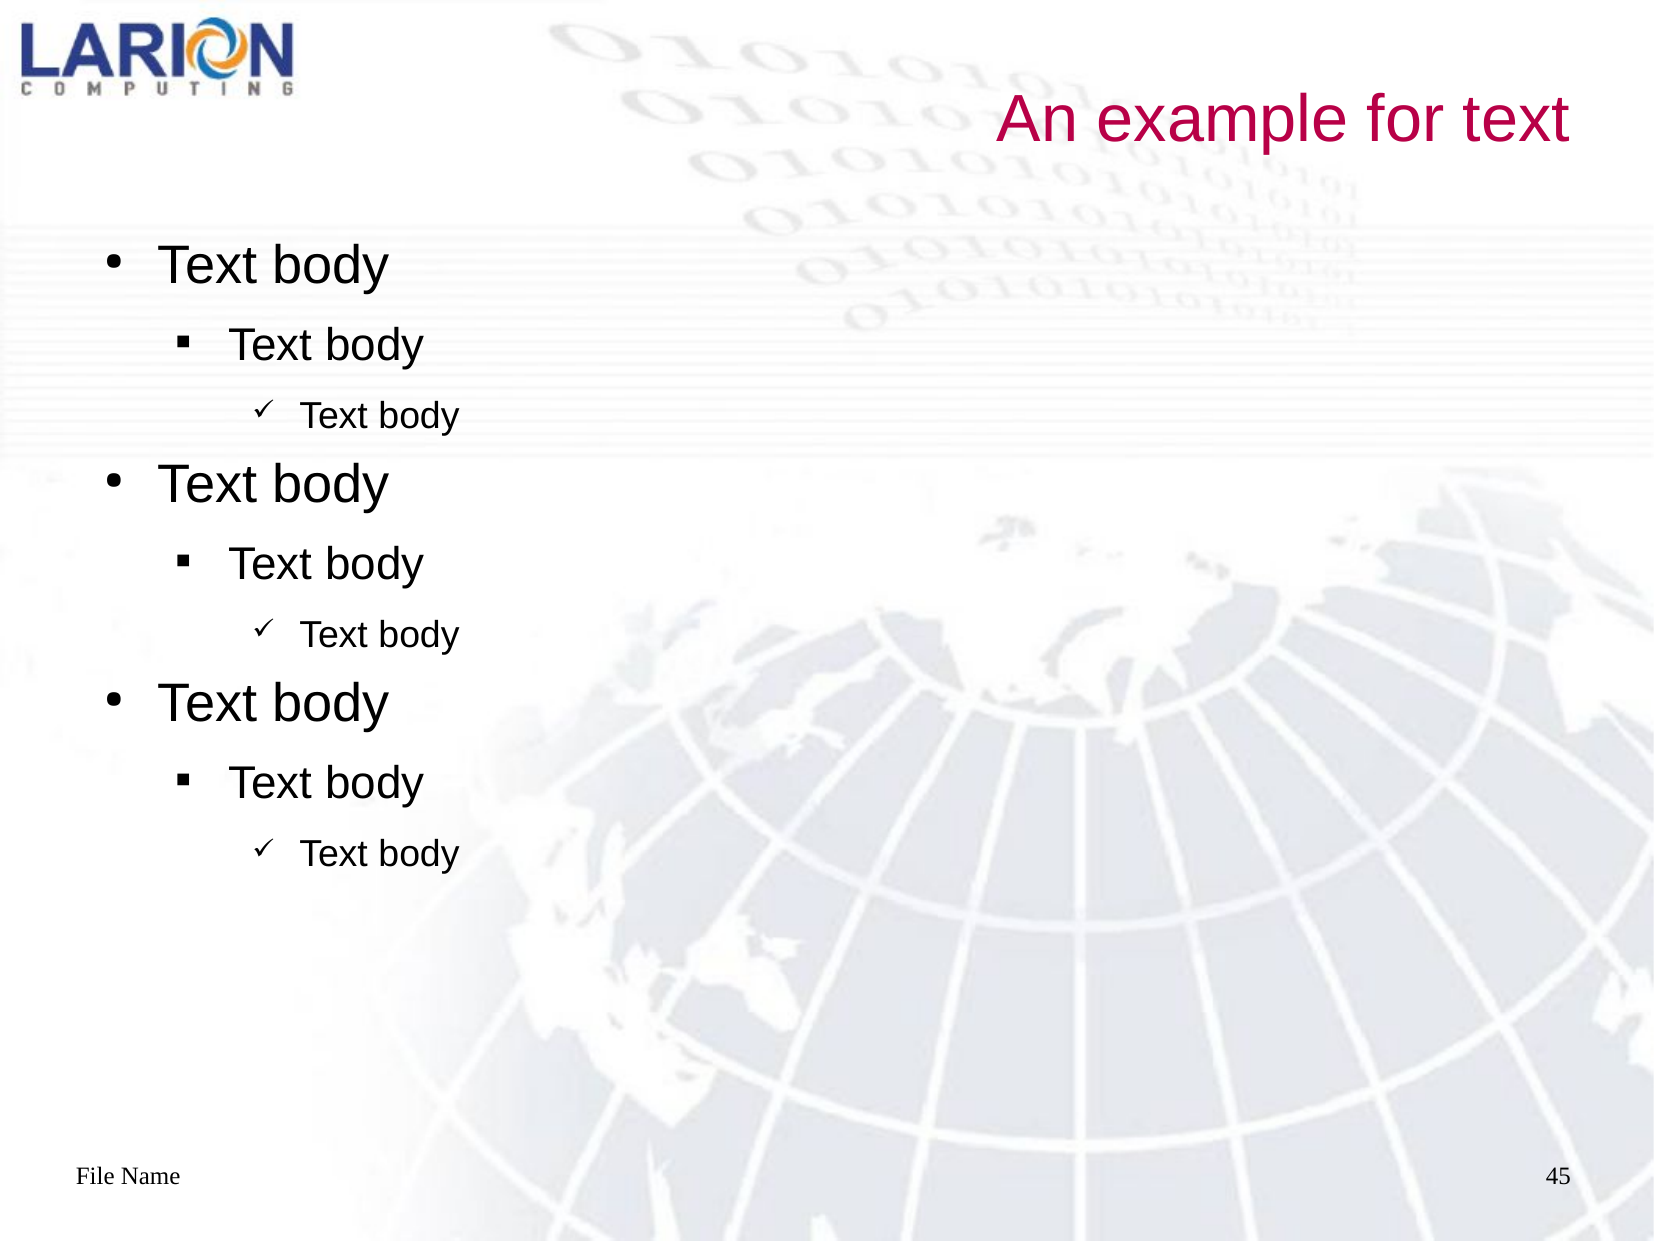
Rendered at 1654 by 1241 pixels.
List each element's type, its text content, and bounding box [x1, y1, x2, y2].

title An example for text [300, 49, 1571, 188]
picture [0, 0, 1654, 1241]
list Text body Text body Text body Text body Text body Text body Text body Text body Text body [86, 234, 1576, 1039]
